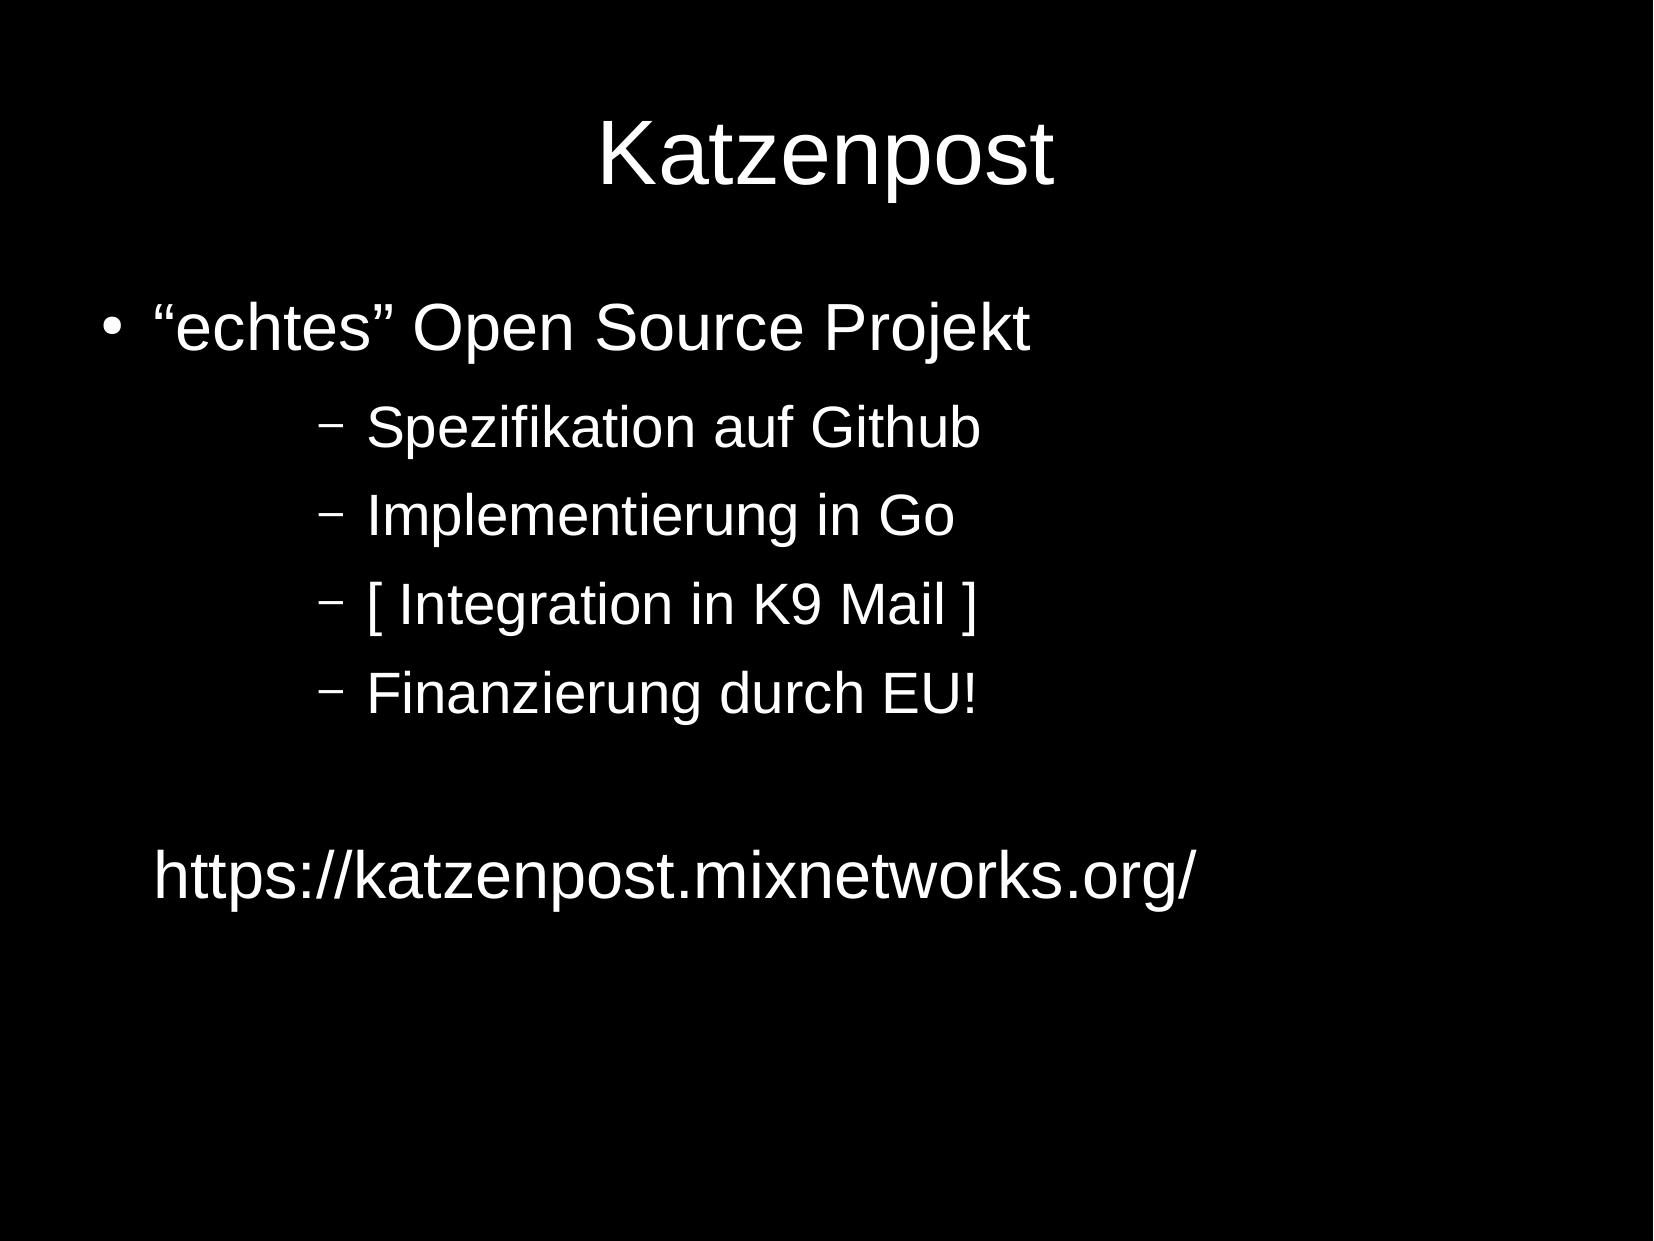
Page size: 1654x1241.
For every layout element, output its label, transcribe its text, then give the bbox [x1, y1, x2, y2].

list “echtes” Open Source Projekt Spezifikation auf Github Implementierung in Go [ Integration in K9 Mail ] Finanzierung durch EU! https://katzenpost.mixnetworks.org/ [82, 290, 1571, 1241]
title Katzenpost [82, 49, 1571, 257]
